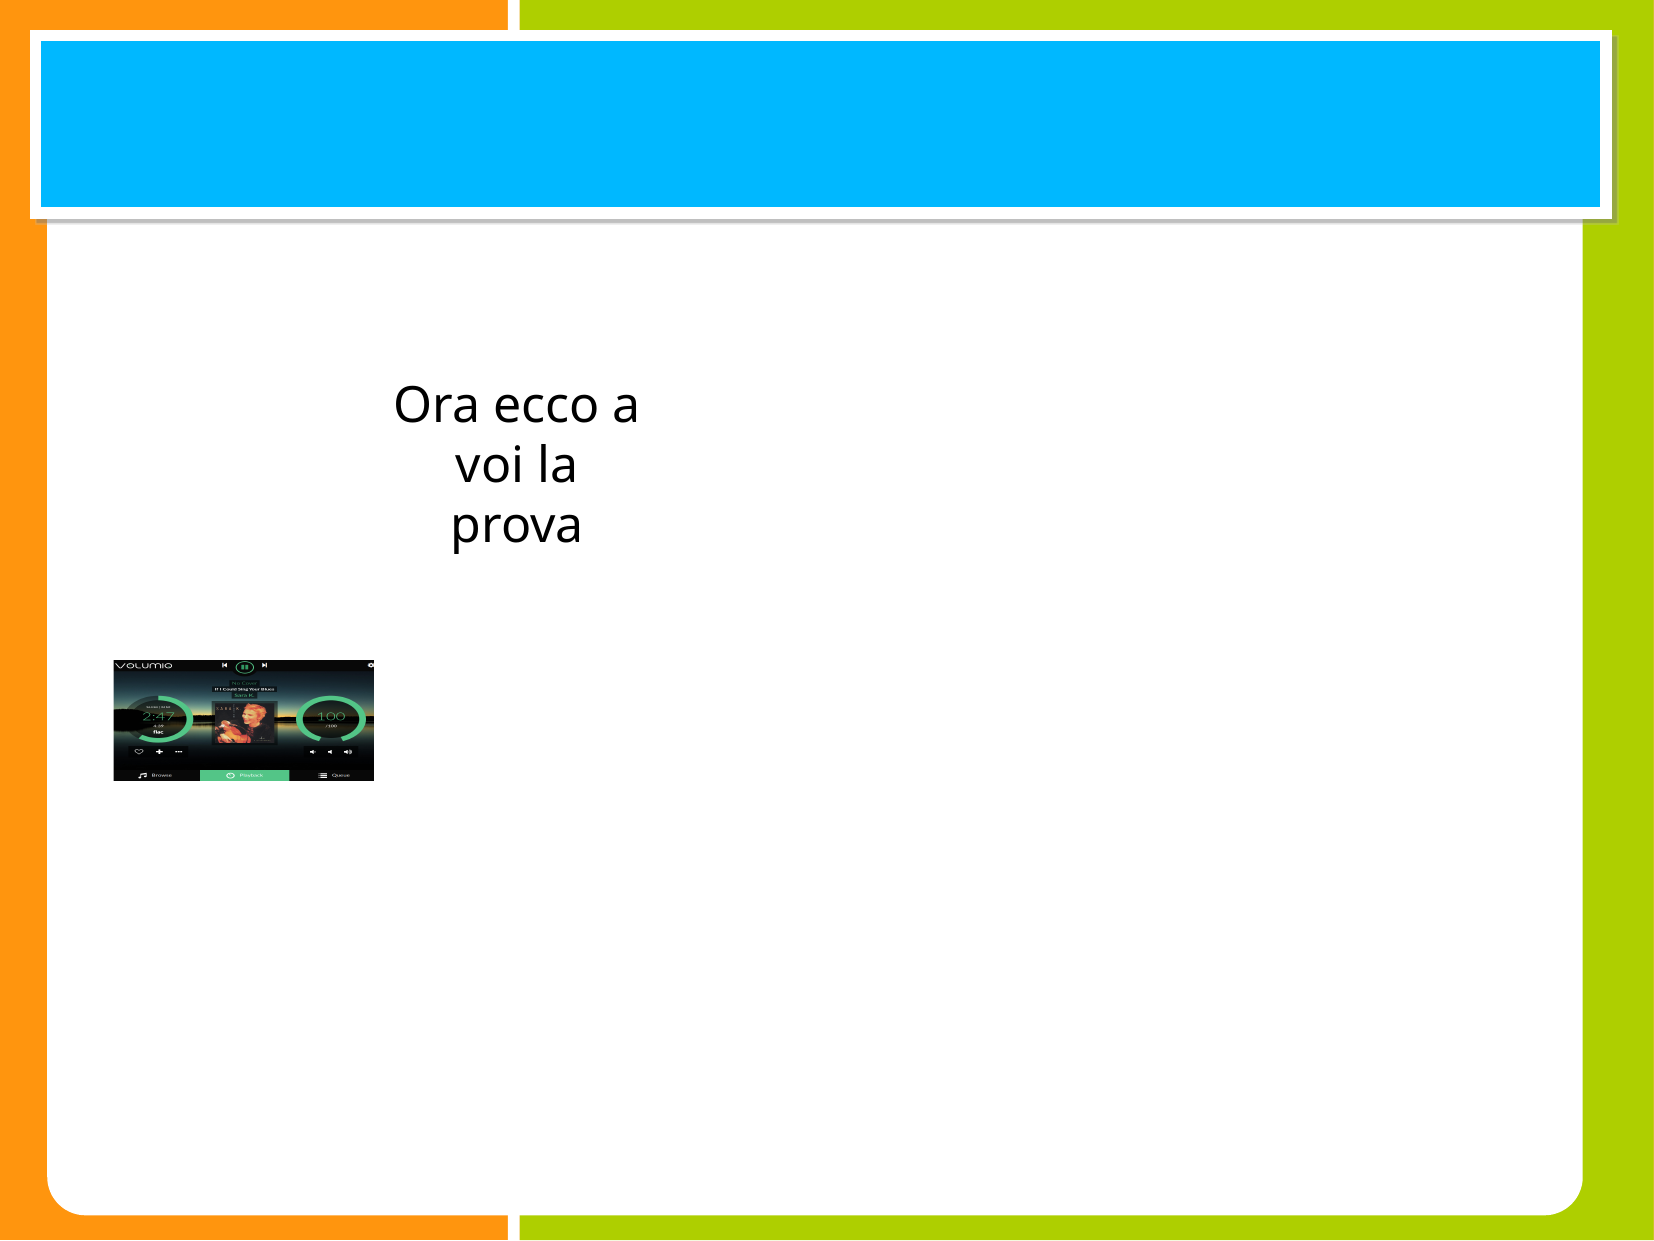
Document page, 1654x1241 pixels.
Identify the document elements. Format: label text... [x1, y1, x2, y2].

picture [113, 628, 374, 811]
list Ora ecco a voi la prova [387, 372, 648, 701]
